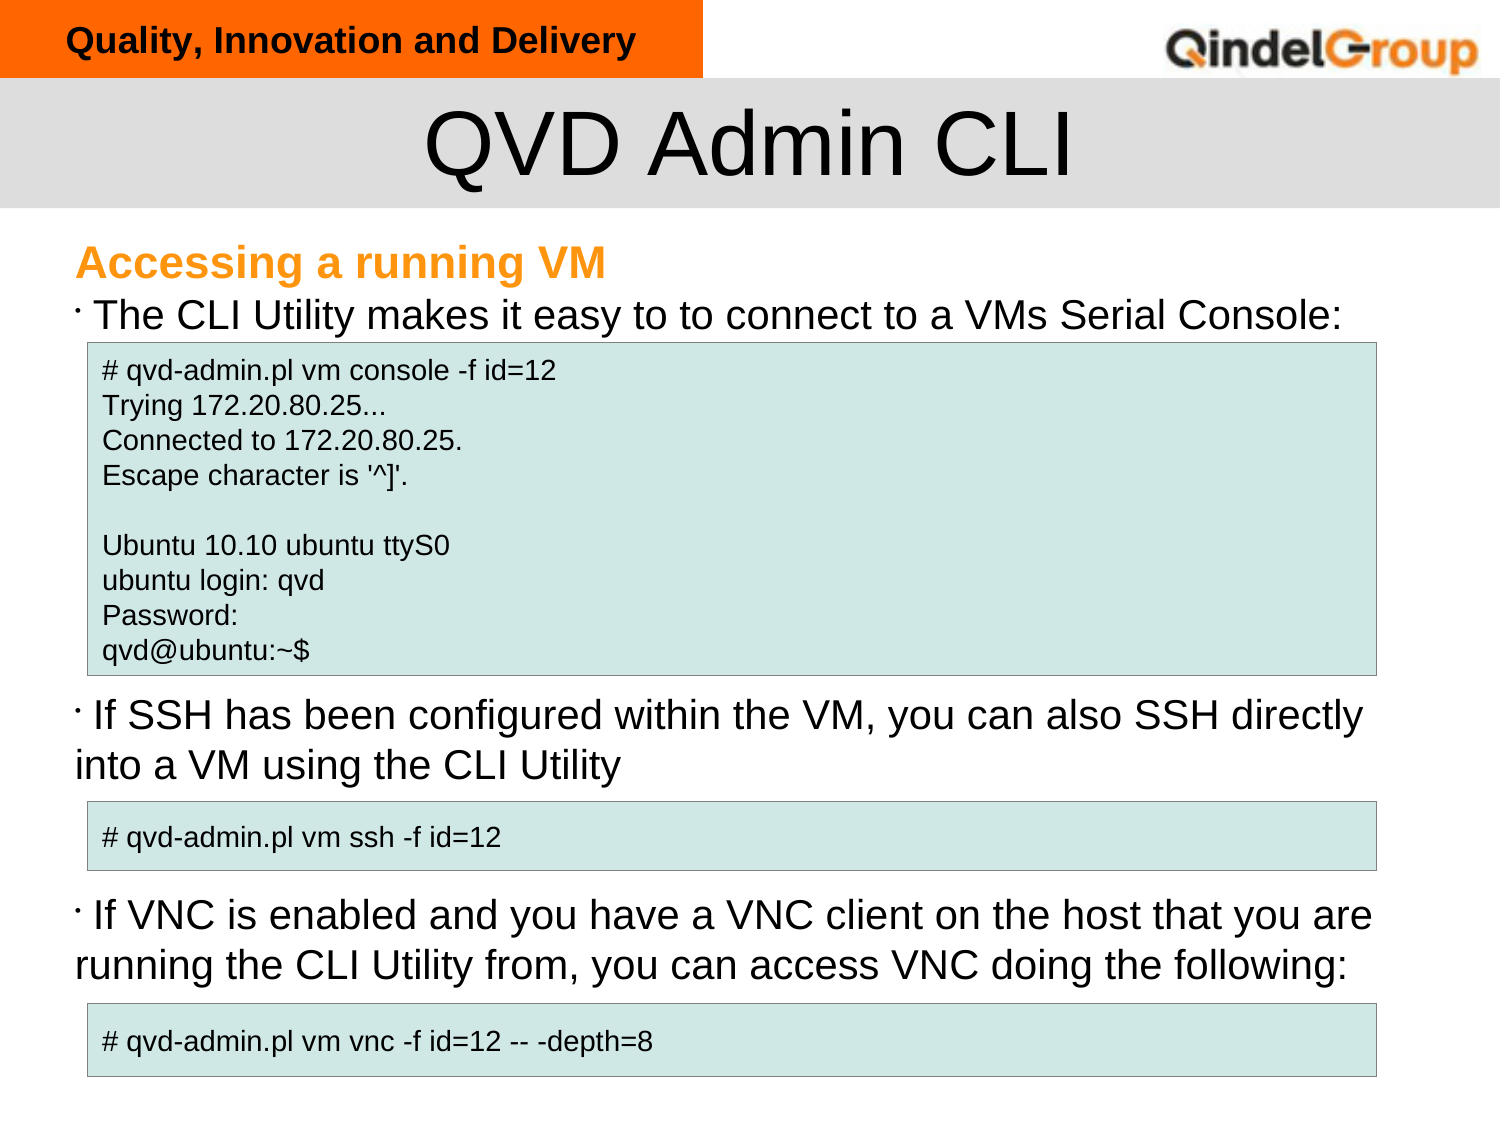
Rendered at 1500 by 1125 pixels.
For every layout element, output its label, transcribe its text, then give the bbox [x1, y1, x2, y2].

text_box # qvd-admin.pl vm vnc -f id=12 -- -depth=8 [87, 1003, 1377, 1077]
picture [1163, 23, 1481, 78]
text_box # qvd-admin.pl vm console -f id=12 Trying 172.20.80.25... Connected to 172.20.80.25. Escape character is '^]'. Ubuntu 10.10 ubuntu ttyS0 ubuntu login: qvd Password: qvd@ubuntu:~$ [87, 342, 1377, 676]
text_box Accessing a running VM The CLI Utility makes it easy to to connect to a VMs Serial Console: If SSH has been configured within the VM, you can also SSH directly into a VM using the CLI Utility If VNC is enabled and you have a VNC client on the host that you are running the CLI Utility from, you can access VNC doing the following: [60, 224, 1426, 1096]
text_box # qvd-admin.pl vm ssh -f id=12 [87, 801, 1377, 871]
title QVD Admin CLI [75, 45, 1426, 224]
